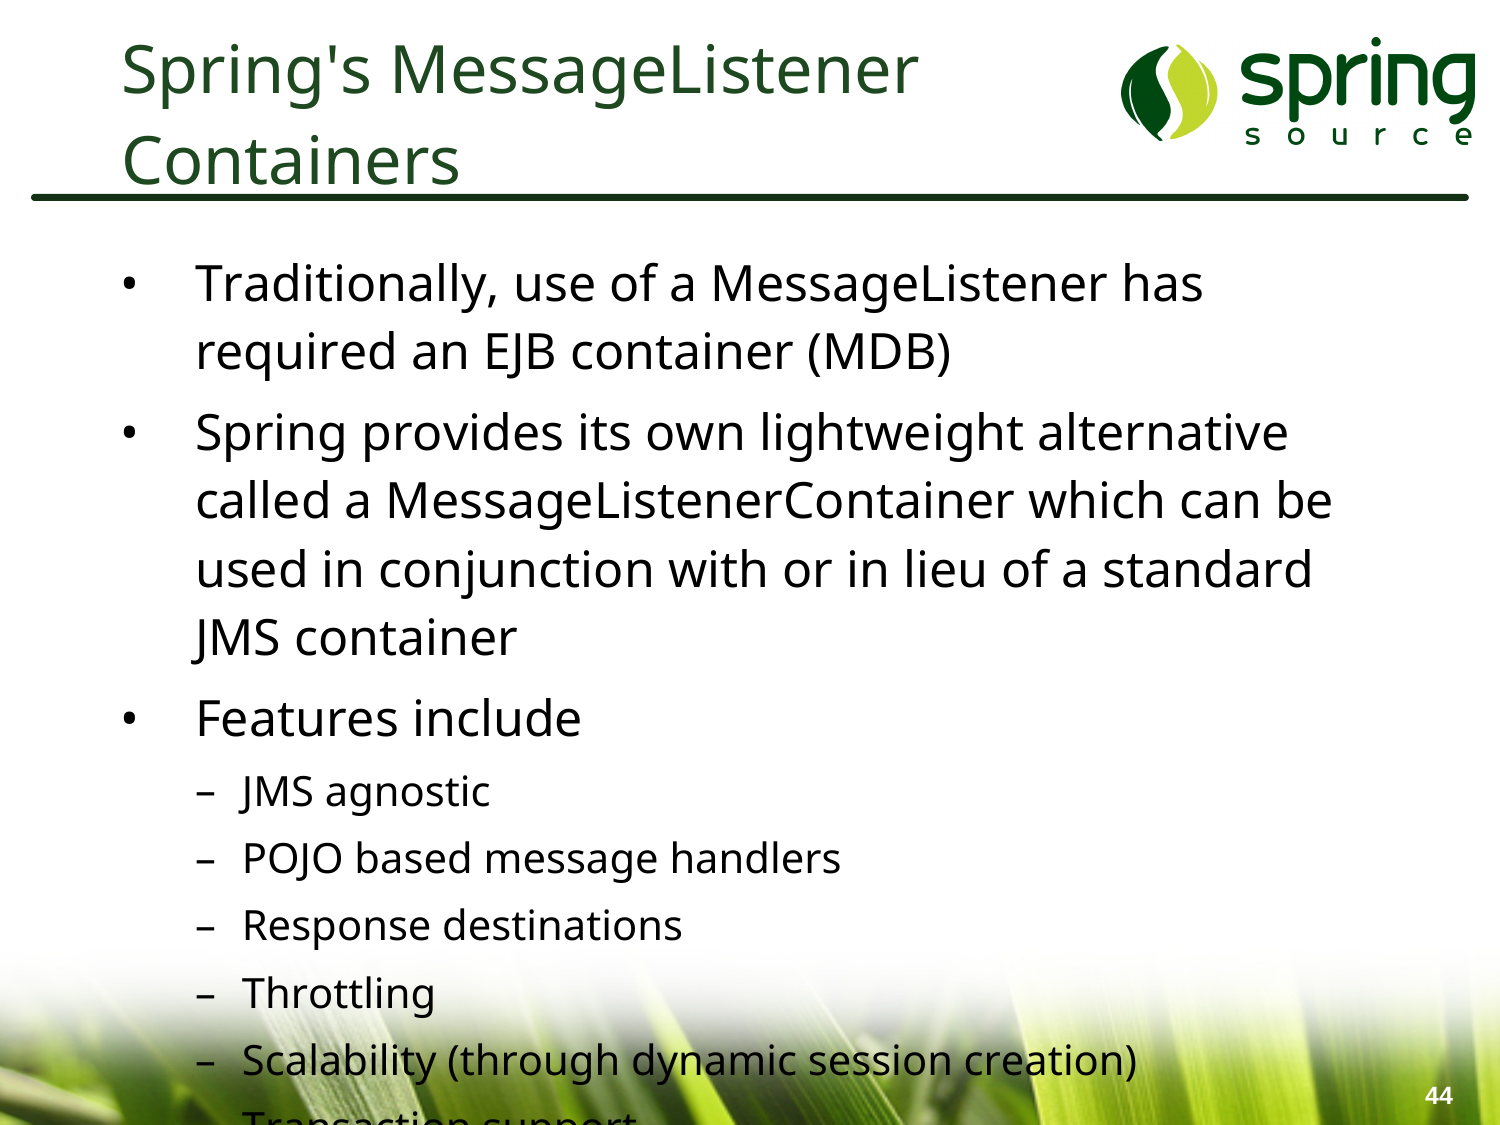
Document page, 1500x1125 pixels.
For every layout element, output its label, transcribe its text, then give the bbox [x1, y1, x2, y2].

picture [0, 944, 1500, 1125]
title Spring's MessageListener Containers [106, 15, 1139, 193]
list Traditionally, use of a MessageListener has required an EJB container (MDB) Spring provides its own lightweight alternative called a MessageListenerContainer which can be used in conjunction with or in lieu of a standard JMS container Features include JMS agnostic POJO based message handlers Response destinations Throttling Scalability (through dynamic session creation) Transaction support [105, 240, 1396, 1073]
picture [1139, 37, 1475, 145]
